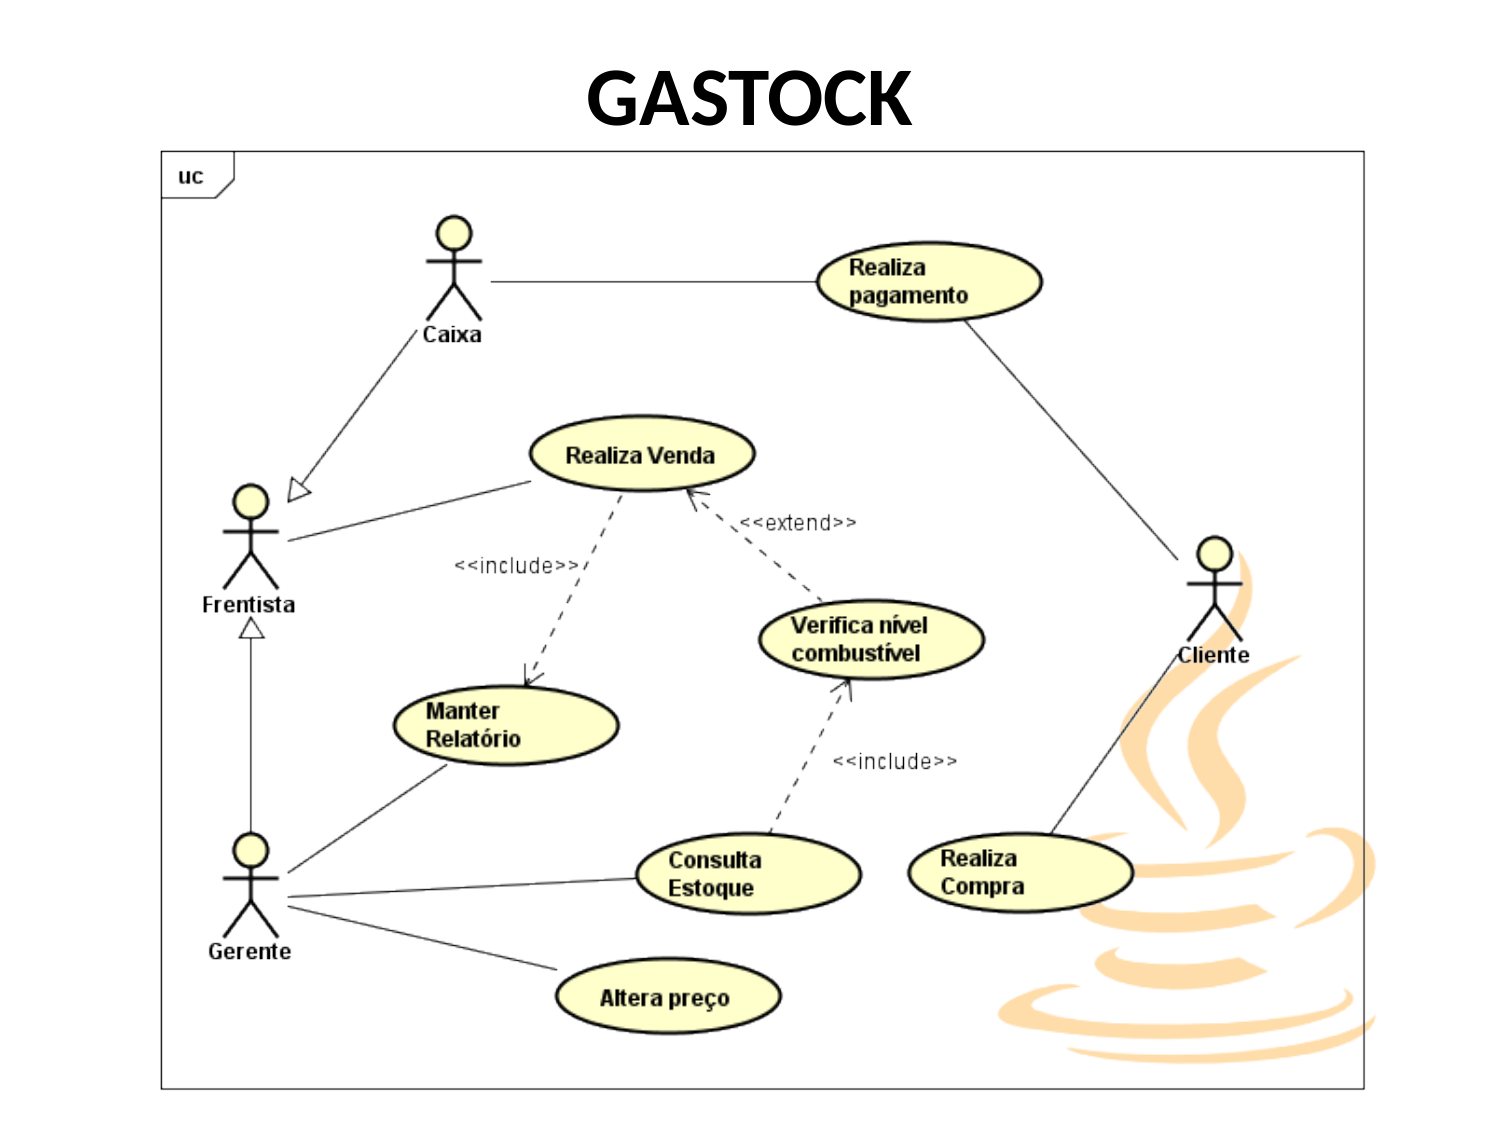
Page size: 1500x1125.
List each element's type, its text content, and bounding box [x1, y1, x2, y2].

picture [159, 149, 1500, 1097]
text_box GASTOCK [0, 35, 1500, 150]
